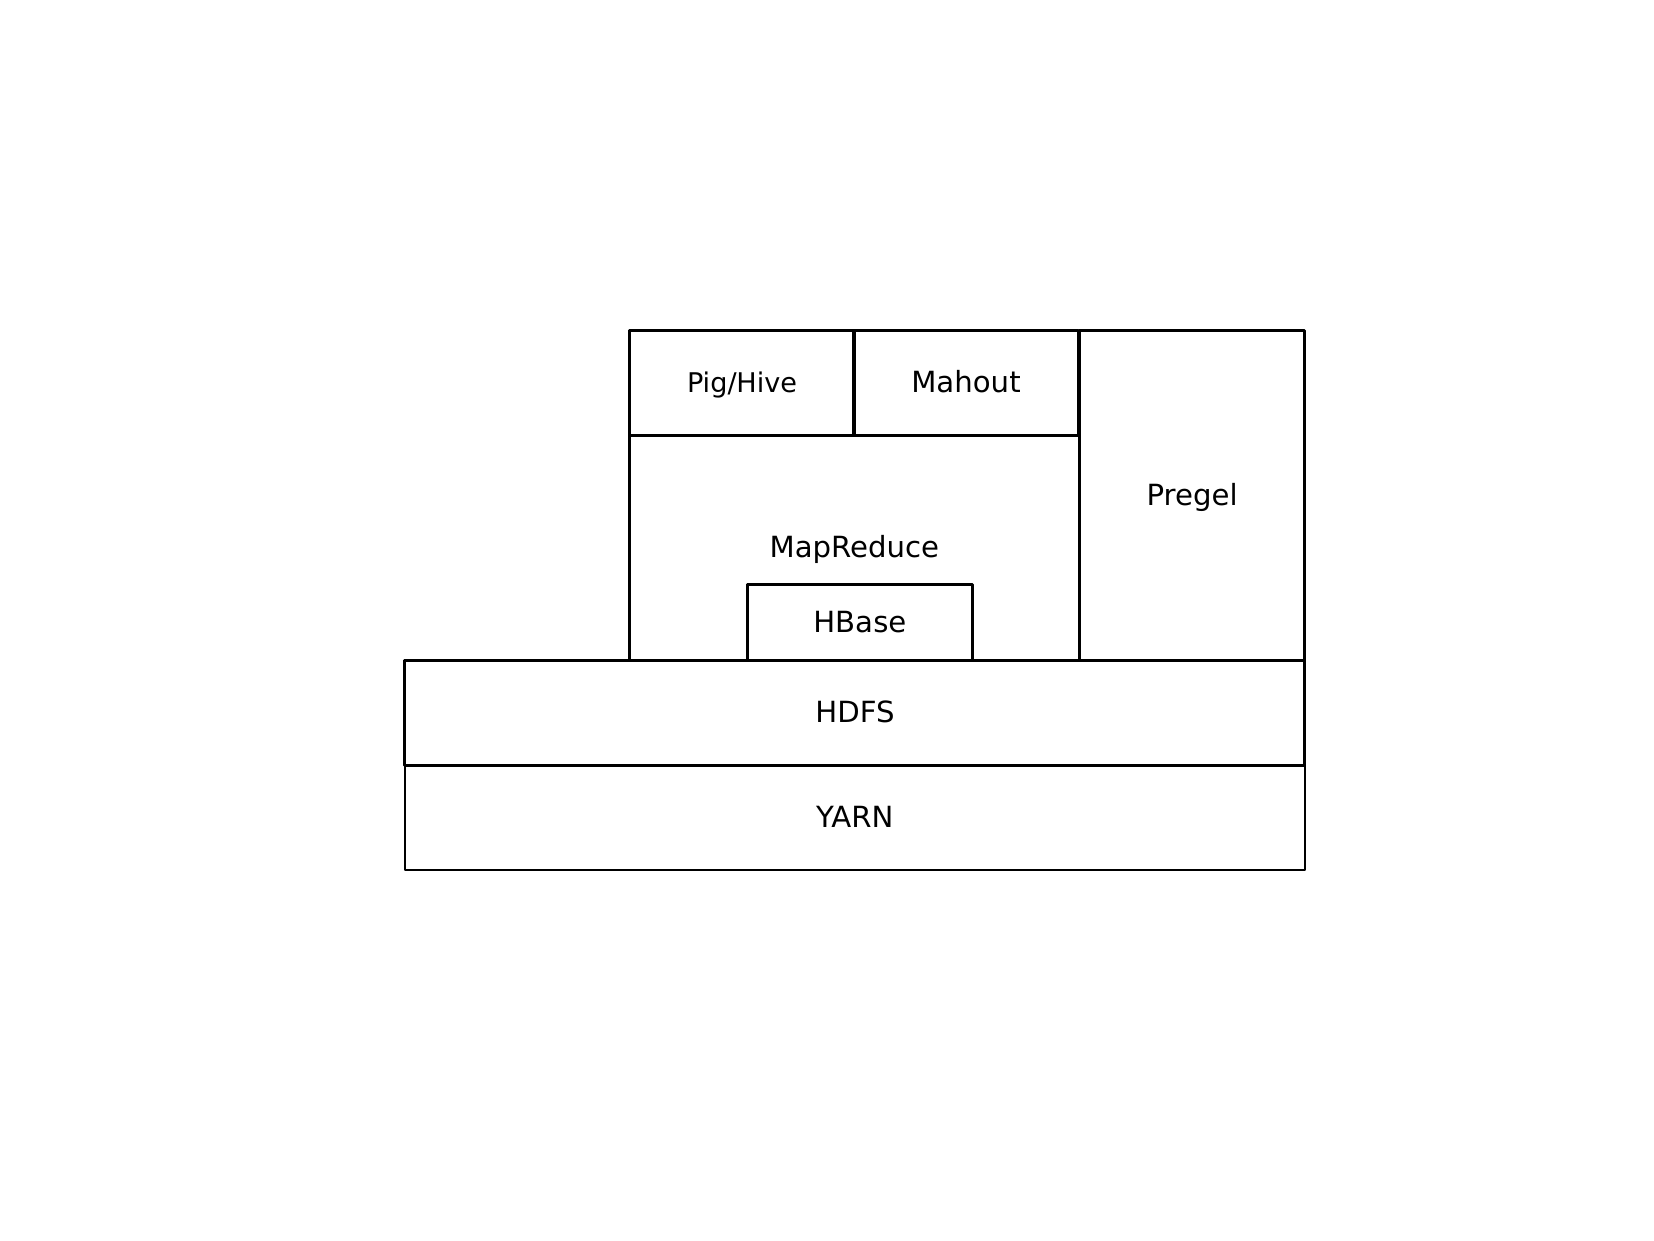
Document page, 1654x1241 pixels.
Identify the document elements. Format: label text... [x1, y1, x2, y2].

text_box YARN [405, 765, 1306, 871]
text_box HDFS [404, 660, 1305, 766]
text_box Pig/Hive [629, 330, 853, 436]
text_box Pregel [1079, 330, 1305, 661]
text_box Mahout [853, 330, 1079, 436]
text_box MapReduce [629, 436, 1079, 661]
